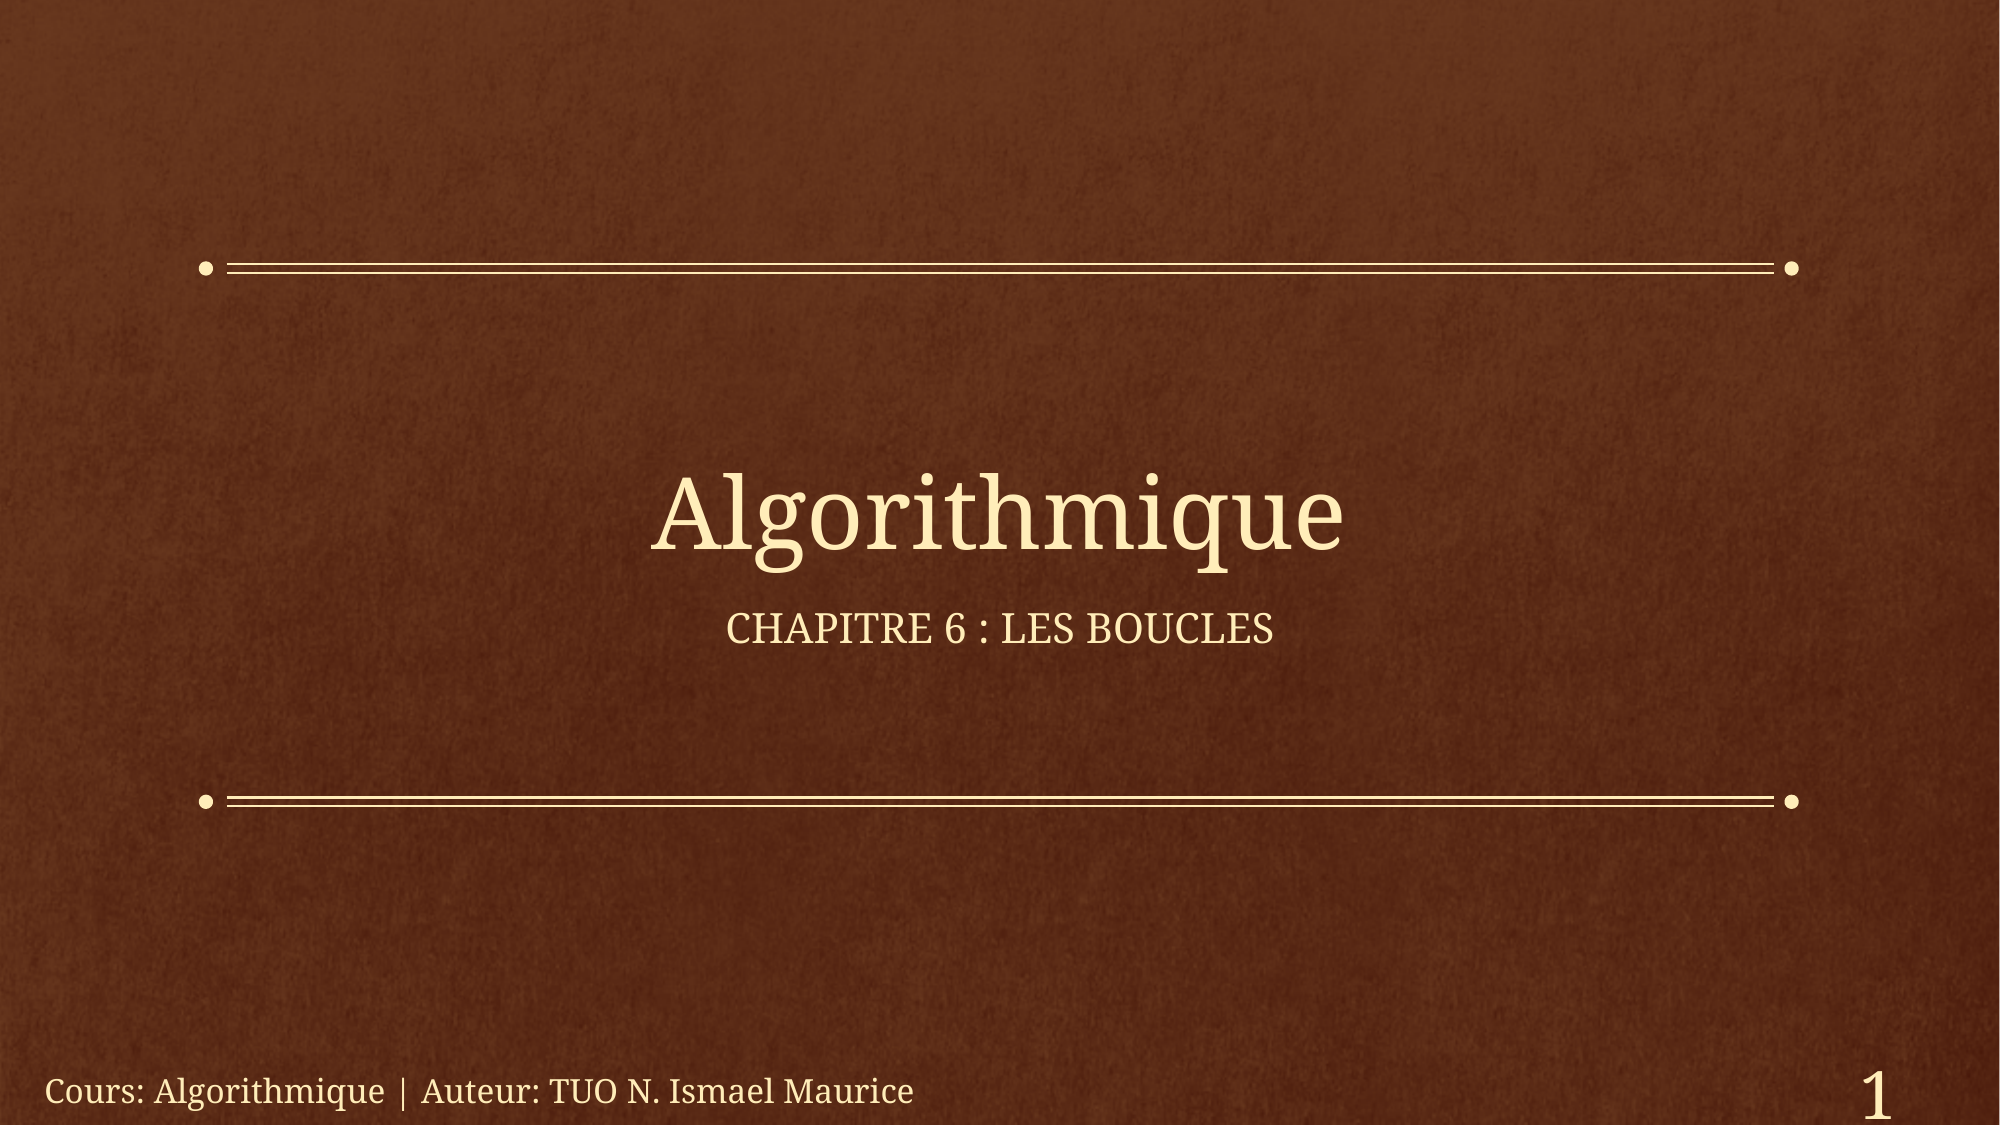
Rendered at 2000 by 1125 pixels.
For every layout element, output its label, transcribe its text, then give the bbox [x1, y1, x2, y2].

title Algorithmique [225, 312, 1774, 580]
text_box [1844, 1045, 2000, 1125]
subtitle Chapitre 6 : Les BOUCLES [226, 599, 1774, 763]
text_box Cours: Algorithmique | Auteur: TUO N. Ismael Maurice [29, 1062, 1246, 1113]
